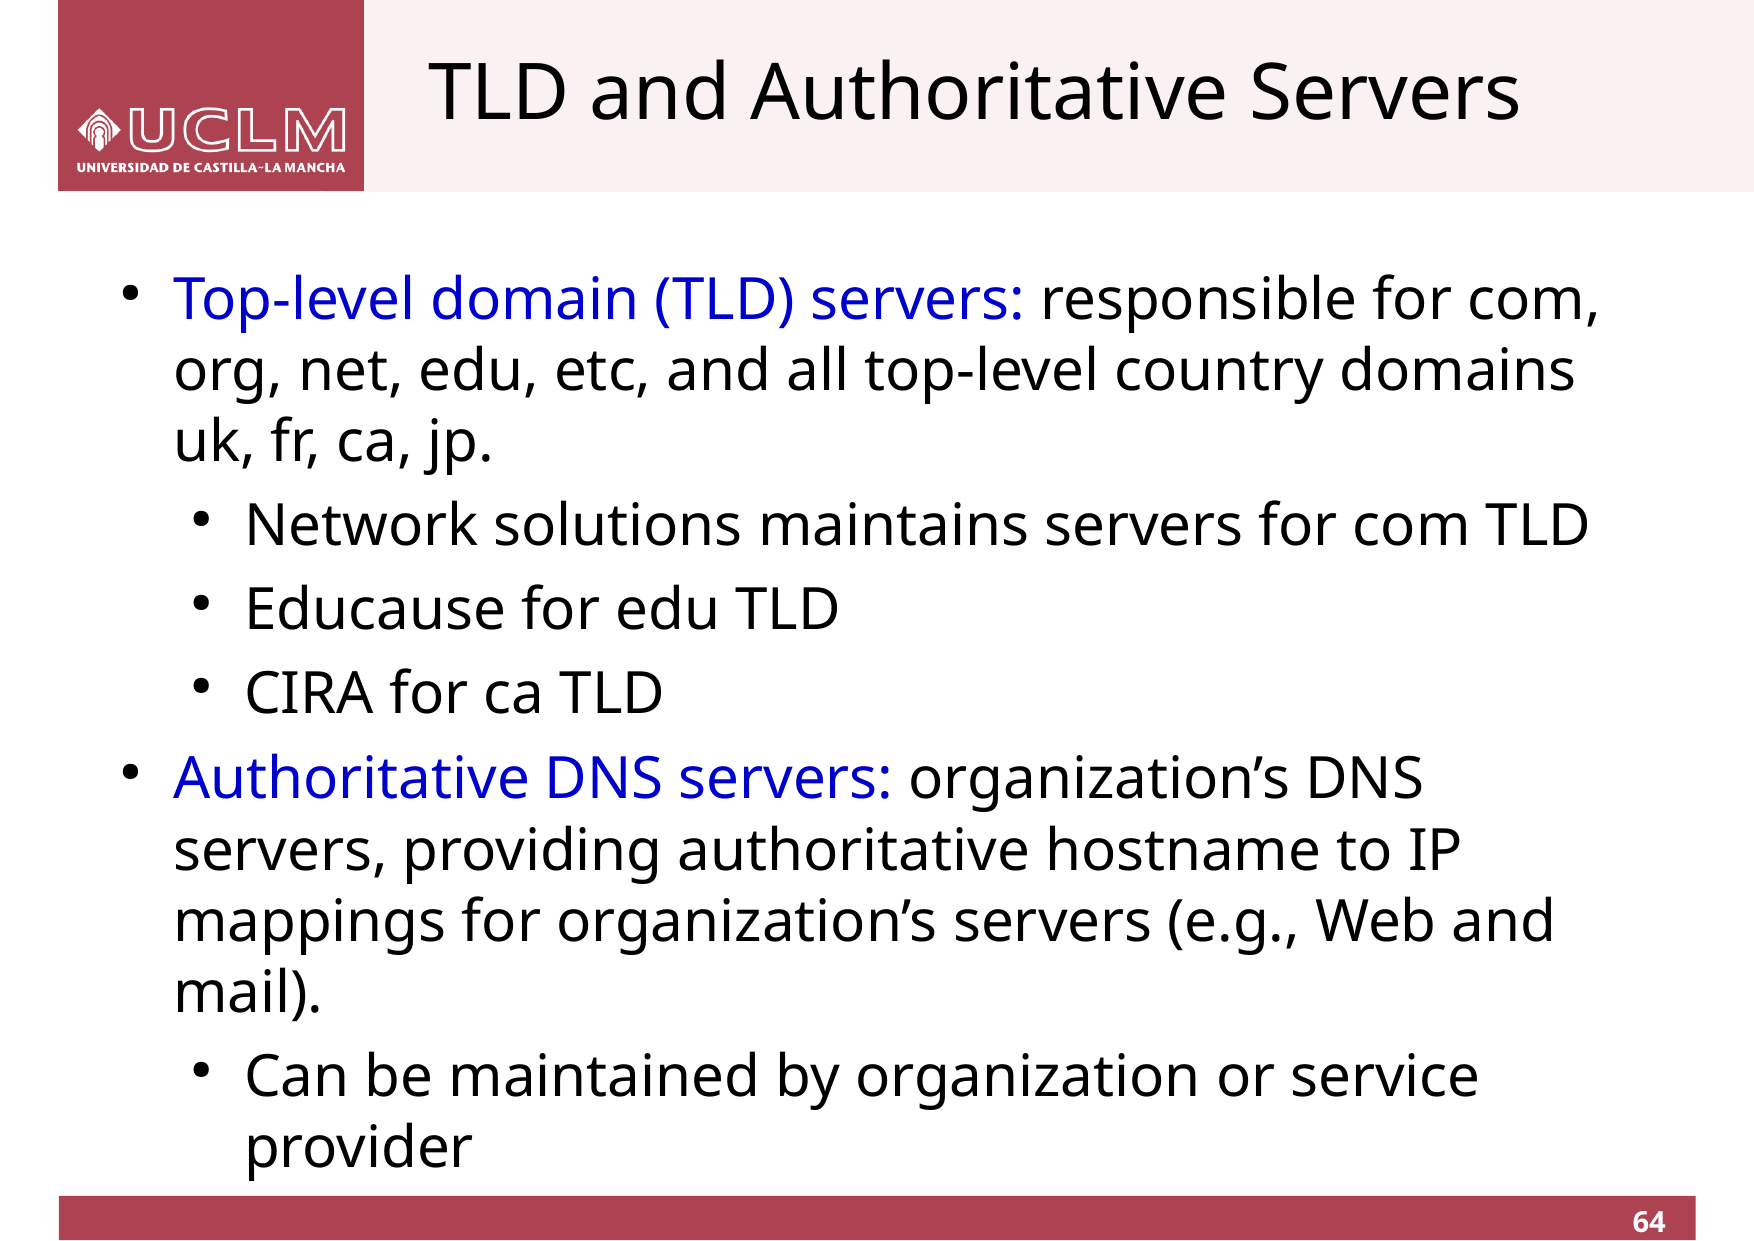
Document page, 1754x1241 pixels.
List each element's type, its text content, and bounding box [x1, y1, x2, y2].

picture [58, 0, 364, 191]
title TLD and Authoritative Servers [413, 0, 1667, 198]
list Top-level domain (TLD) servers: responsible for com, org, net, edu, etc, and all top-level country domains uk, fr, ca, jp. Network solutions maintains servers for com TLD Educause for edu TLD CIRA for ca TLD Authoritative DNS servers: organization’s DNS servers, providing authoritative hostname to IP mappings for organization’s servers (e.g., Web and mail). Can be maintained by organization or service provider [87, 254, 1667, 1095]
